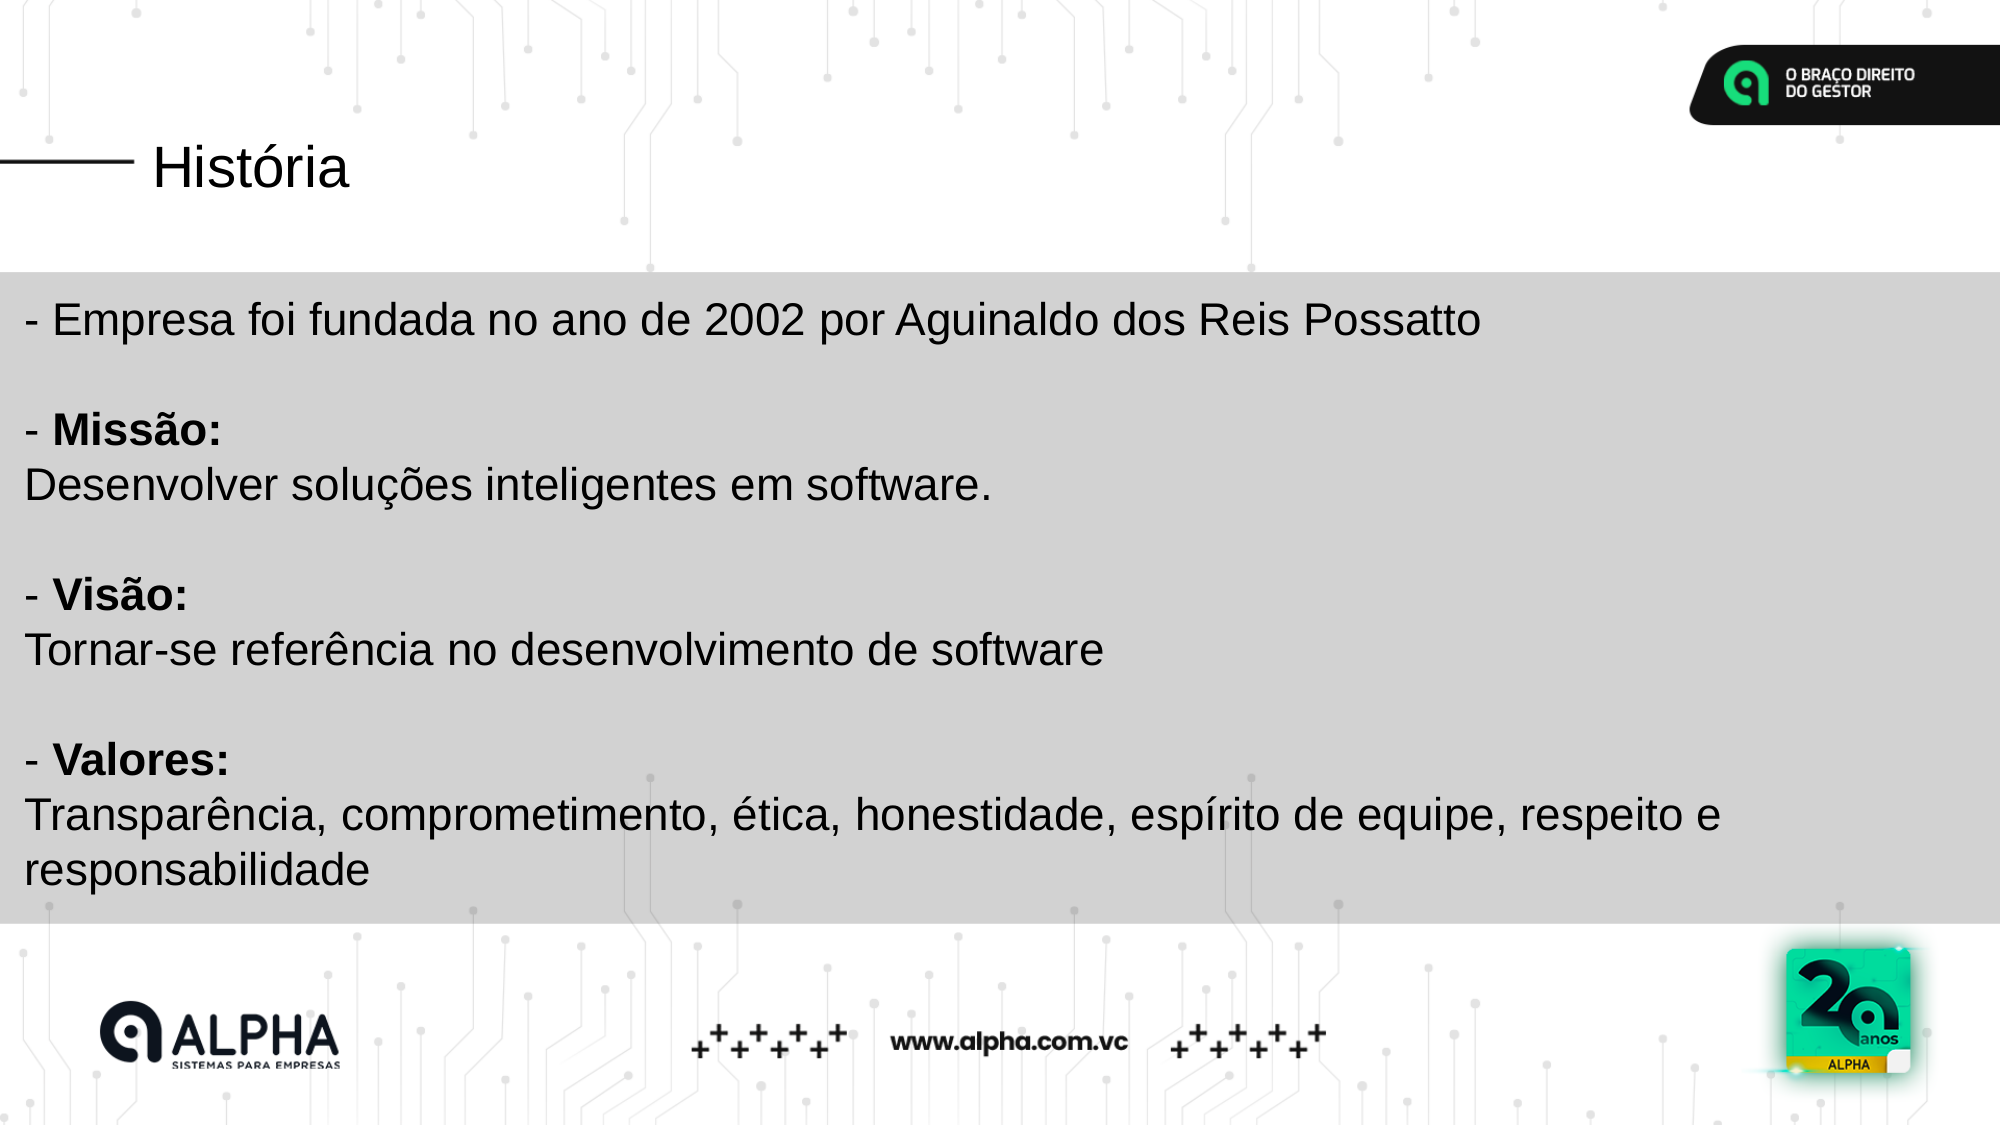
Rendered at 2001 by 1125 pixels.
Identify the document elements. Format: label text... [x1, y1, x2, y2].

text_box - Empresa foi fundada no ano de 2002 por Aguinaldo dos Reis Possatto - Missão: Desenvolver soluções inteligentes em software. - Visão: Tornar-se referência no desenvolvimento de software - Valores: Transparência, comprometimento, ética, honestidade, espírito de equipe, respeito e responsabilidade [9, 282, 1979, 855]
text_box História [137, 59, 1862, 277]
picture [0, 0, 2000, 1125]
